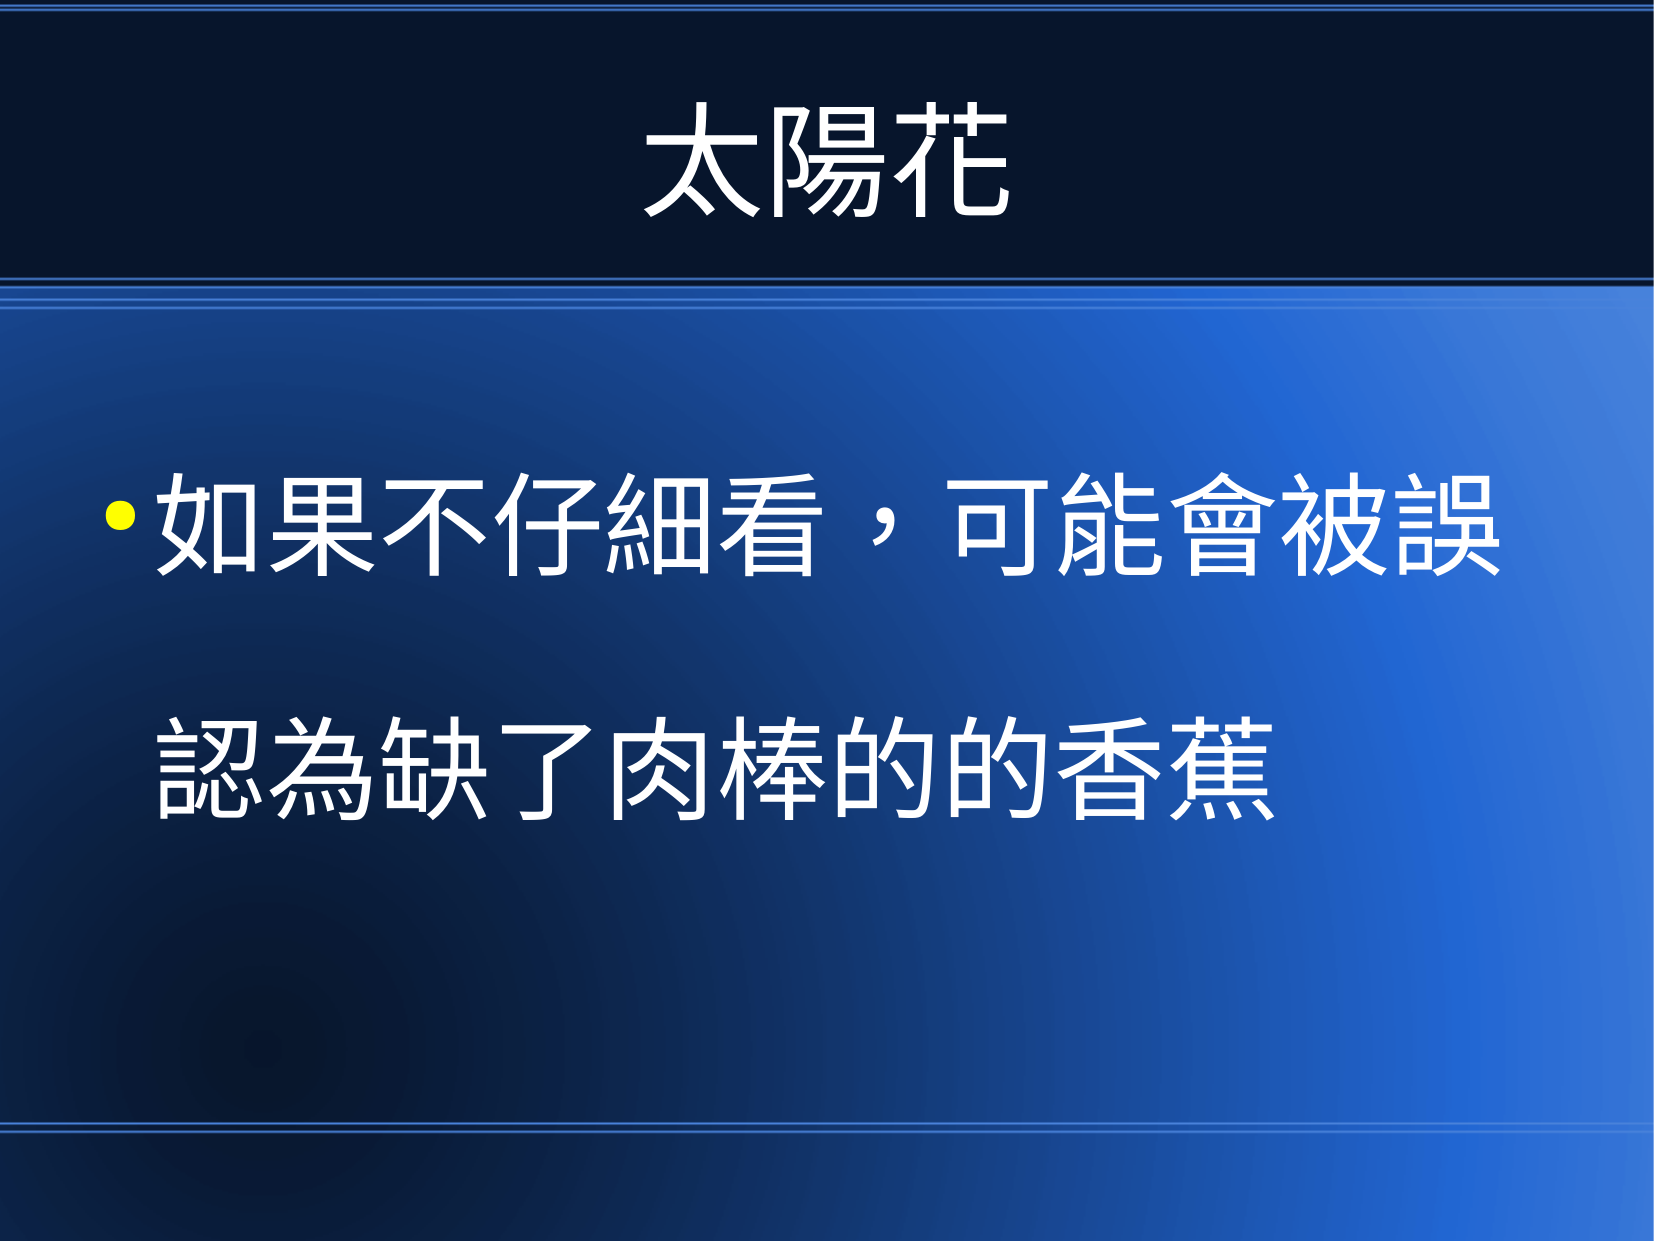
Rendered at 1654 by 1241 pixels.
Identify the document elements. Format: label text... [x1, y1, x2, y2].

title 太陽花 [82, 49, 1571, 257]
picture [0, 0, 1654, 1241]
list 如果不仔細看，可能會被誤認為缺了肉棒的的香蕉 [82, 355, 1571, 1241]
